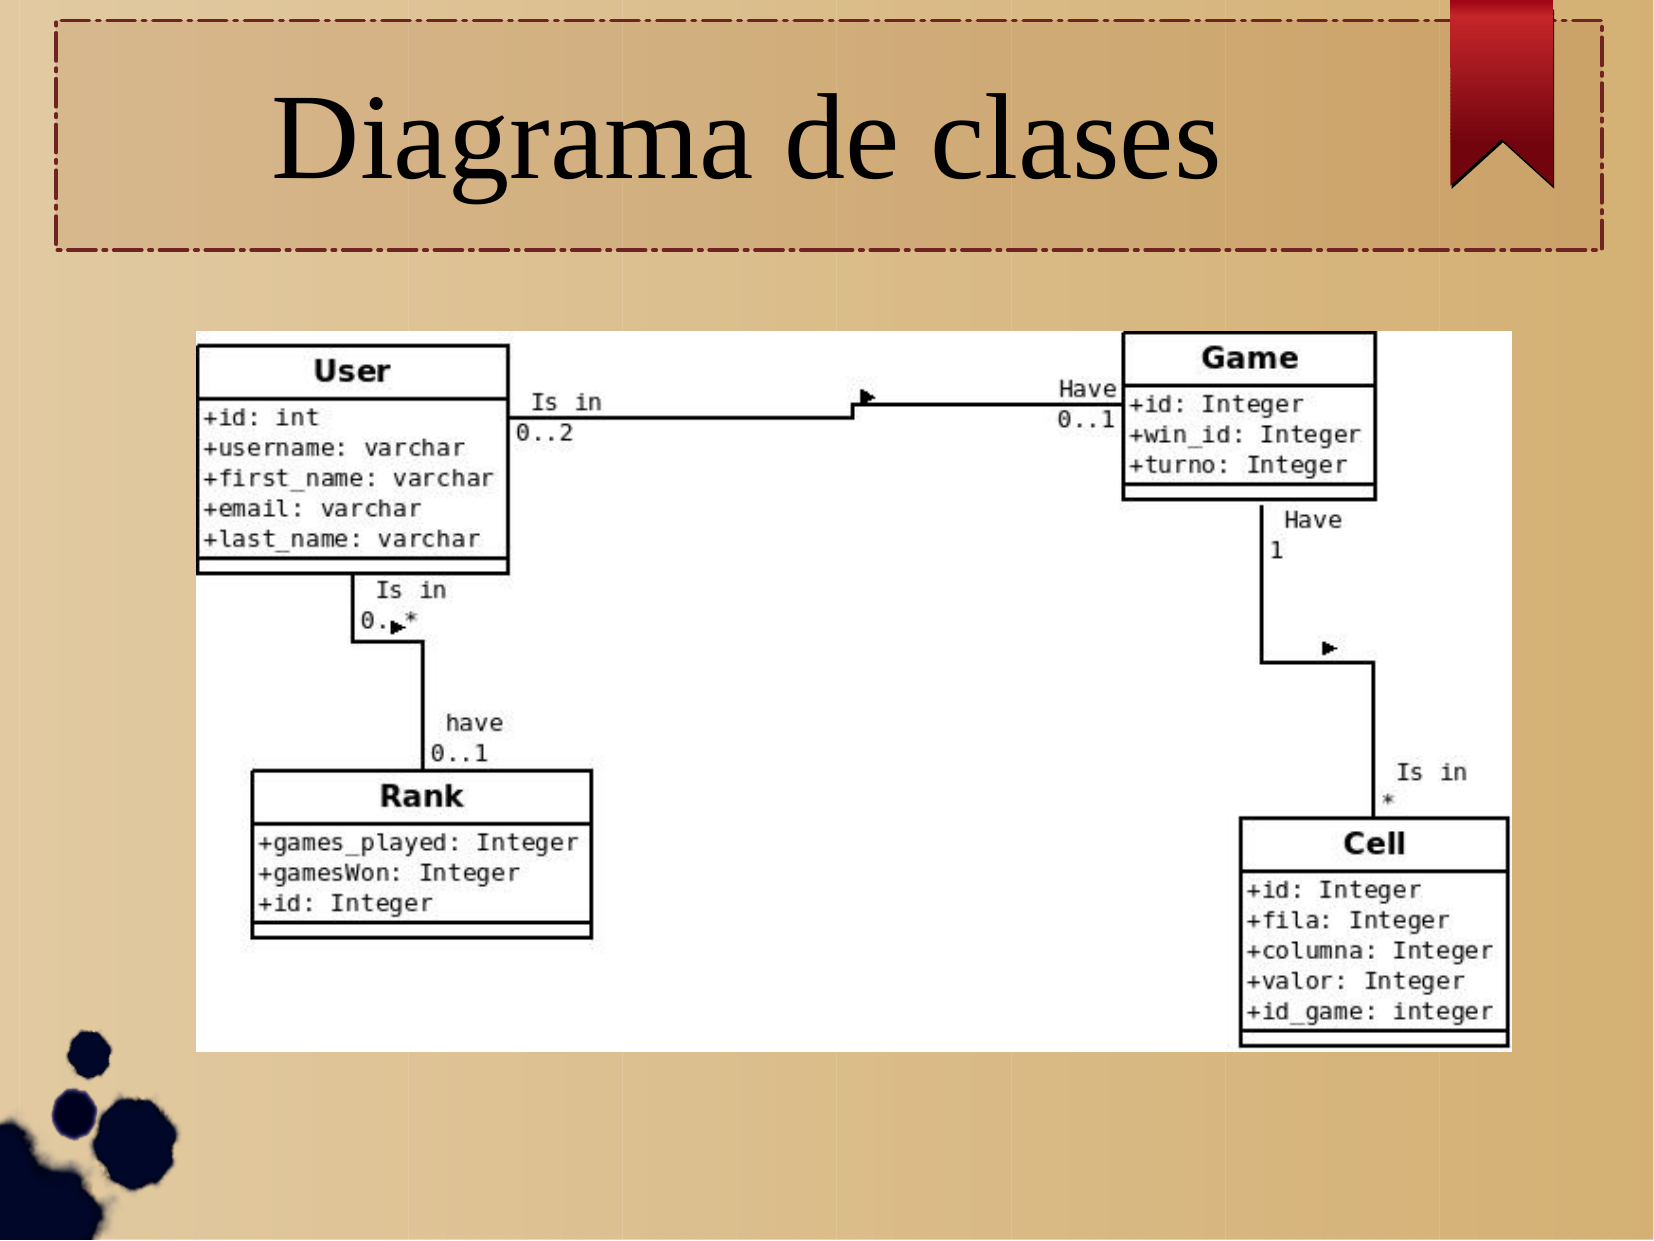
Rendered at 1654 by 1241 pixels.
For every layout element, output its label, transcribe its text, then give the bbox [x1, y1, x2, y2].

title Diagrama de clases [82, 47, 1412, 229]
picture [196, 331, 1512, 1052]
